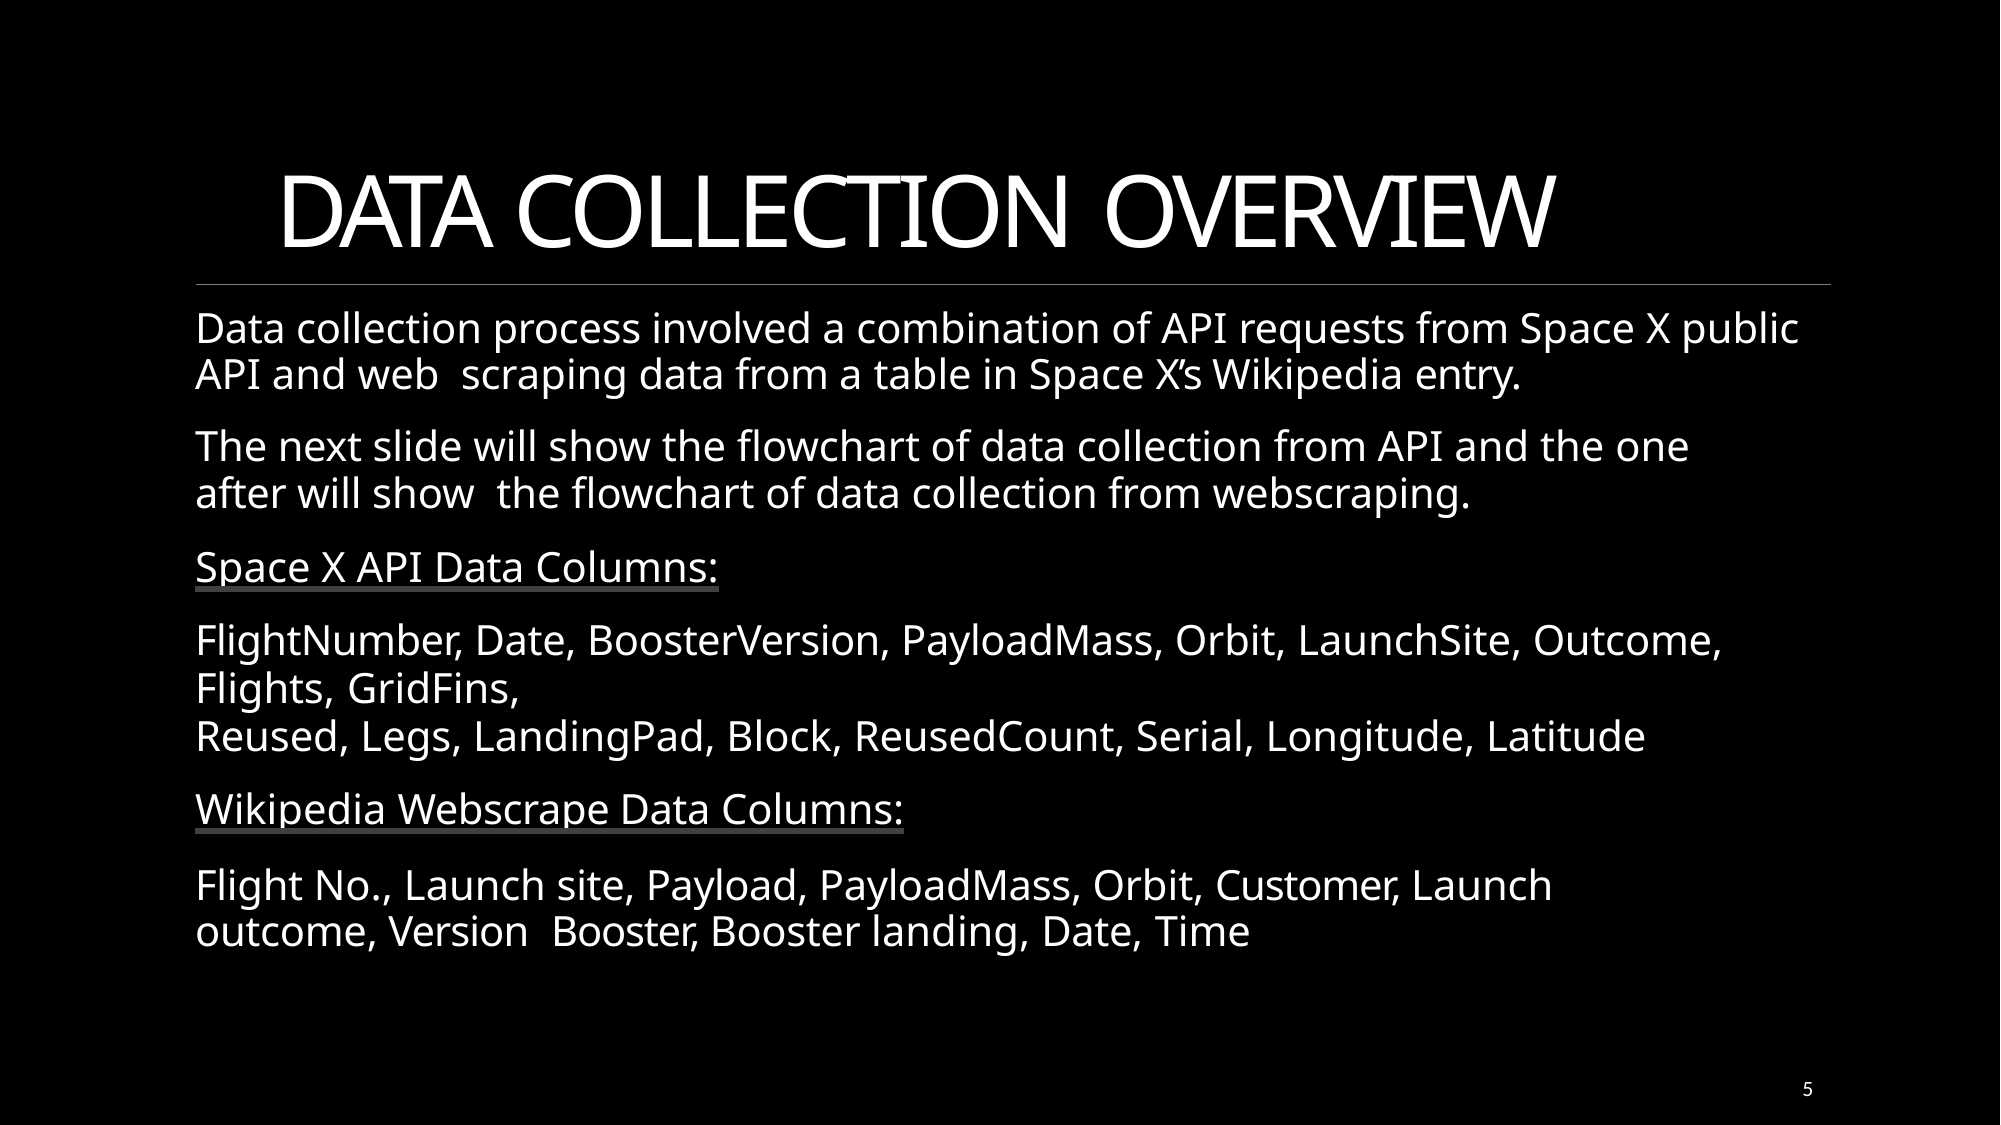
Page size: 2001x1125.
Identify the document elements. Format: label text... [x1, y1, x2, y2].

text_box 1 [1795, 1077, 1820, 1104]
text_box Data collection process involved a combination of API requests from Space X public API and web scraping data from a table in Space X’s Wikipedia entry. The next slide will show the flowchart of data collection from API and the one after will show the flowchart of data collection from webscraping. Space X API Data Columns: FlightNumber, Date, BoosterVersion, PayloadMass, Orbit, LaunchSite, Outcome, Flights, GridFins, Reused, Legs, LandingPad, Block, ReusedCount, Serial, Longitude, Latitude Wikipedia Webscrape Data Columns: Flight No., Launch site, Payload, PayloadMass, Orbit, Customer, Launch outcome, Version Booster, Booster landing, Date, Time [192, 299, 1817, 960]
title Data Collection Overview [155, 145, 1677, 269]
